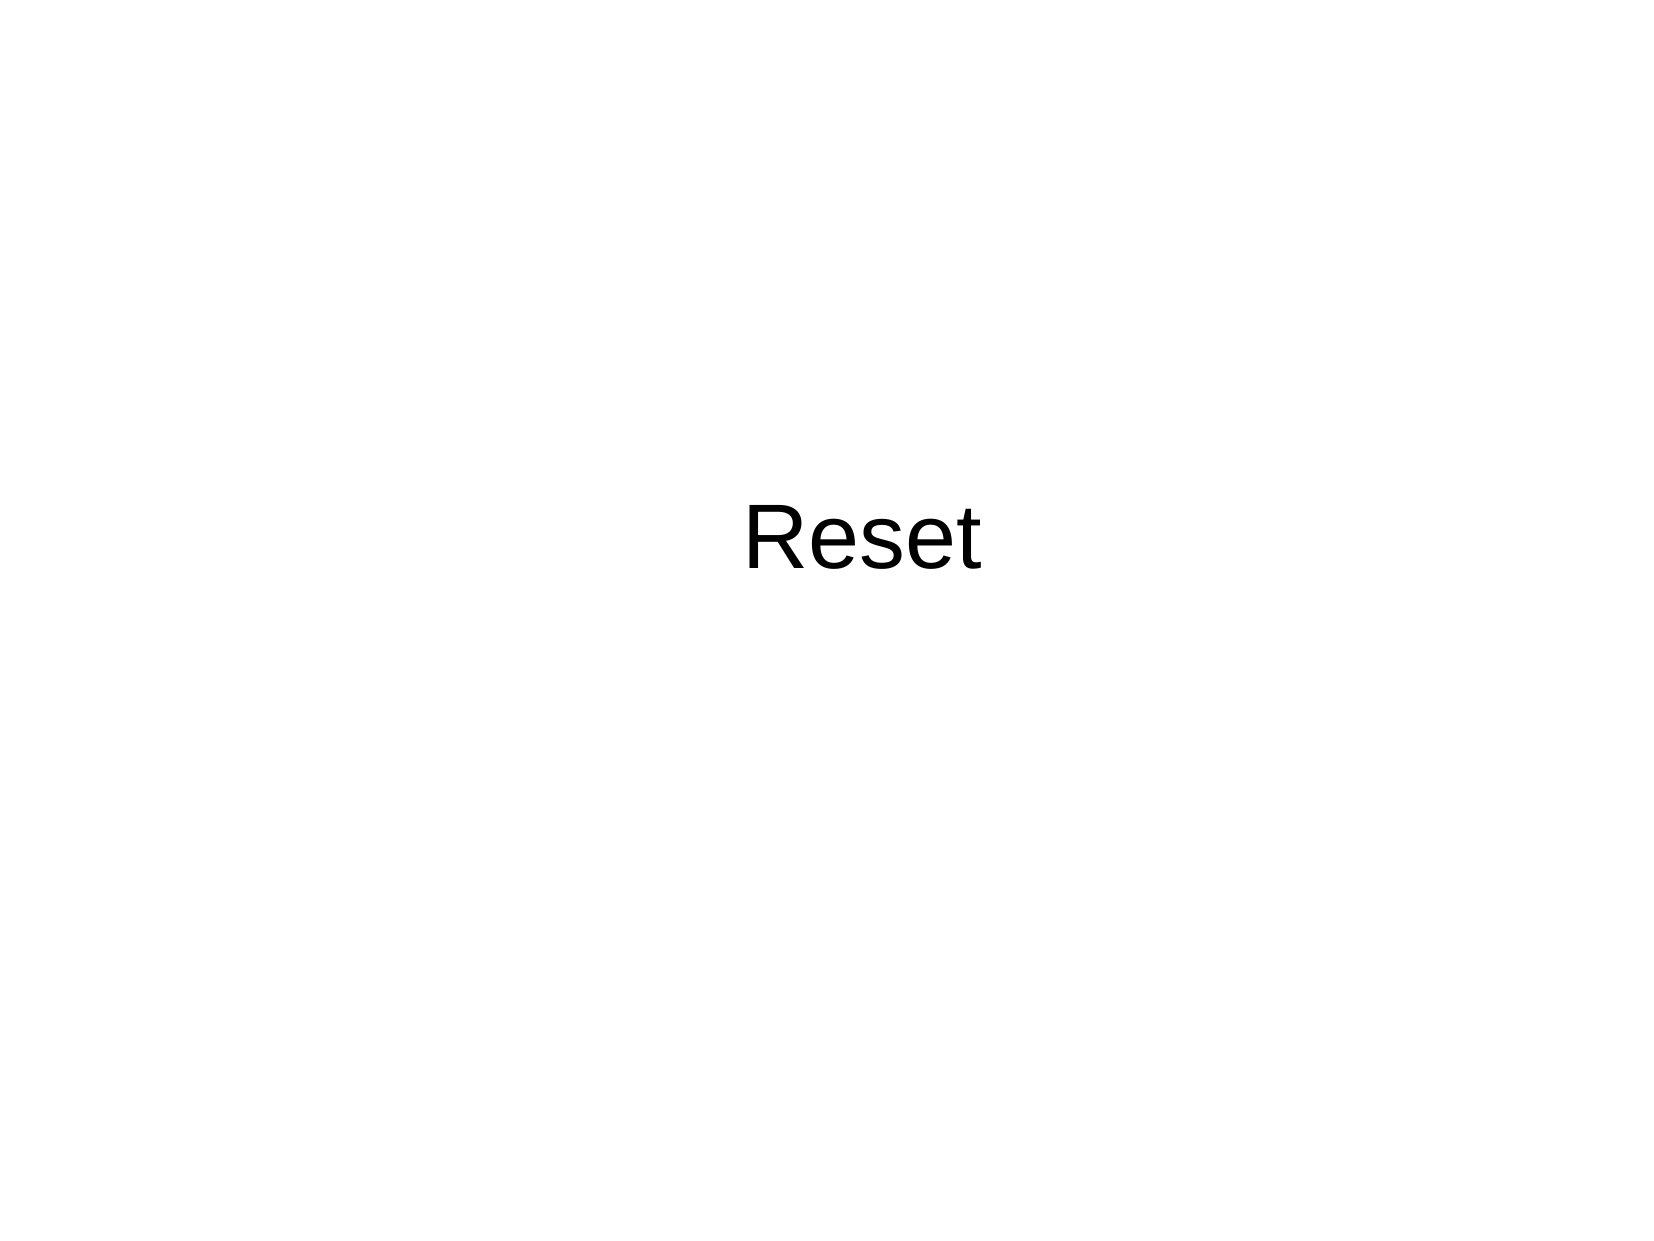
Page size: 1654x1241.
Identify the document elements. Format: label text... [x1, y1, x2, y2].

title Reset [118, 428, 1607, 636]
